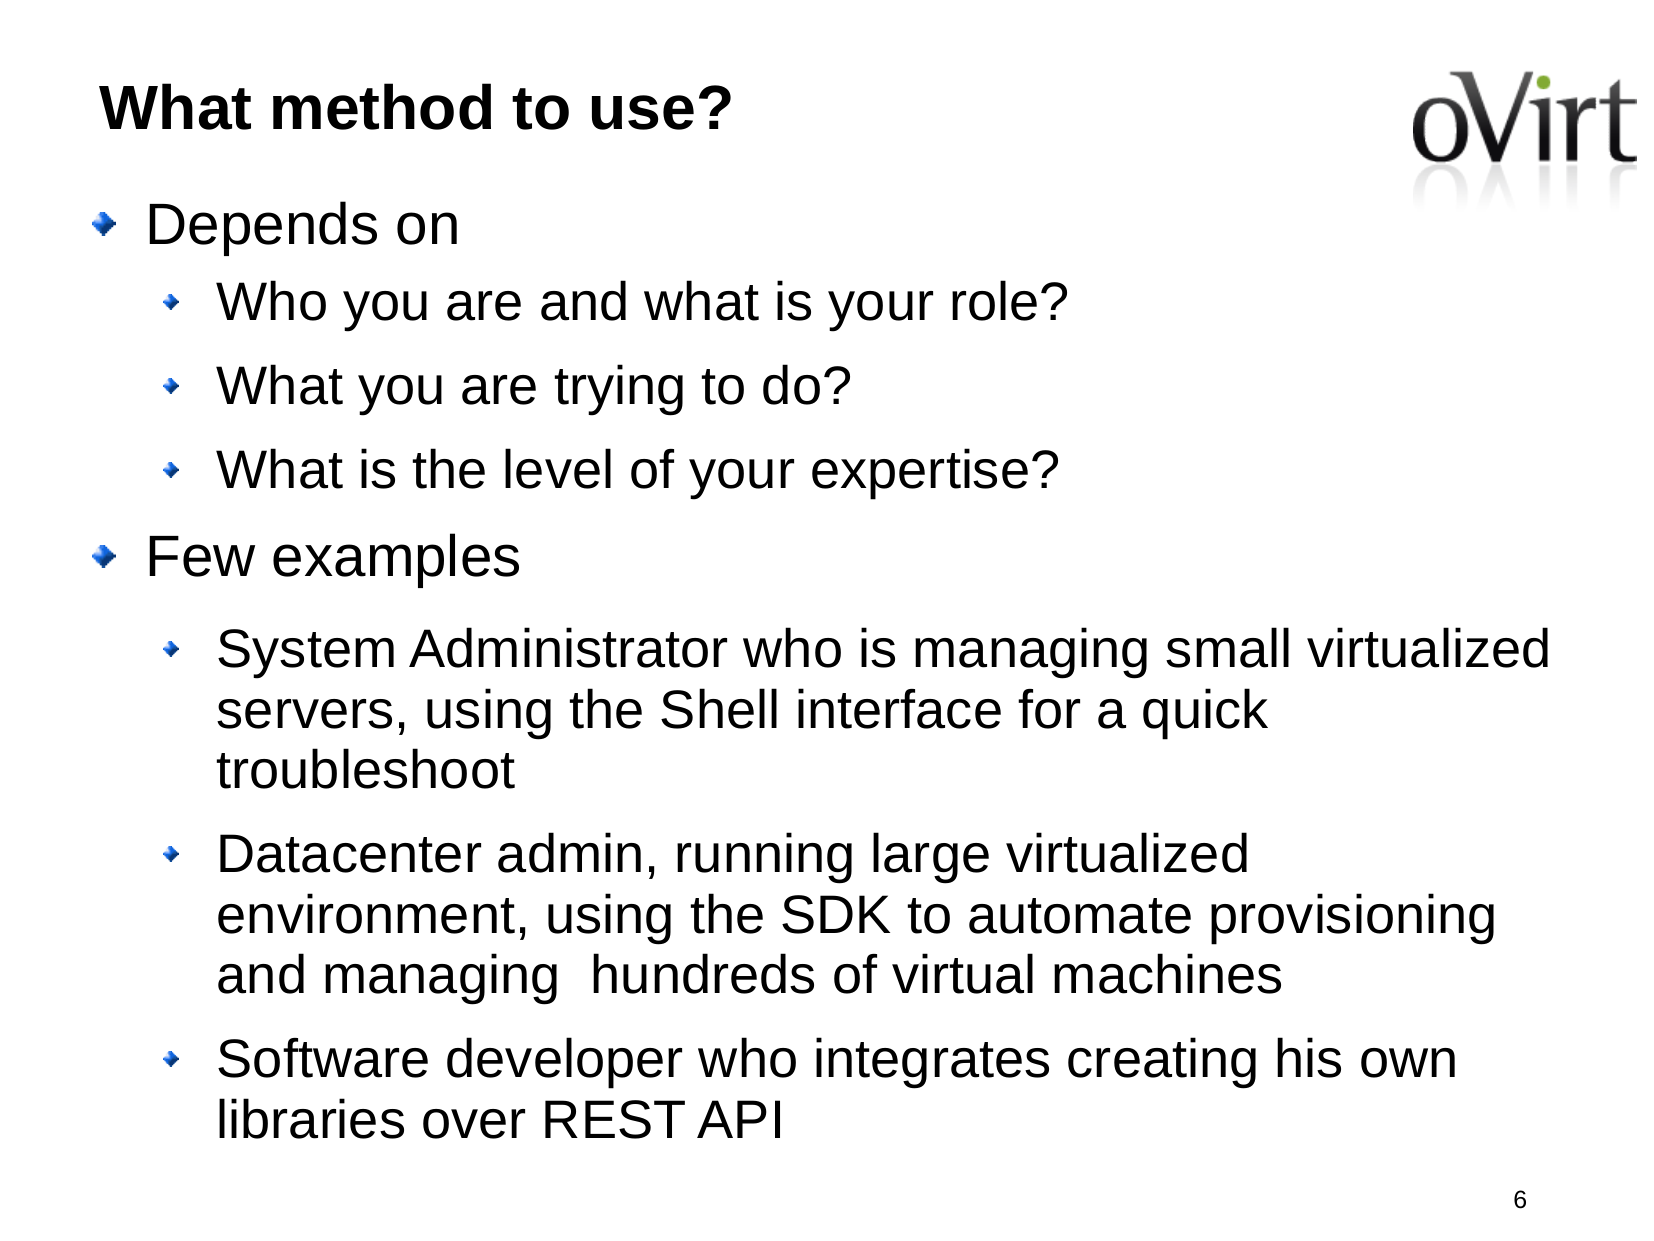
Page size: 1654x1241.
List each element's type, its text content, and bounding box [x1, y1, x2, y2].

list Depends on Who you are and what is your role? What you are trying to do? What is the level of your expertise? Few examples System Administrator who is managing small virtualized servers, using the Shell interface for a quick troubleshoot Datacenter admin, running large virtualized environment, using the SDK to automate provisioning and managing hundreds of virtual machines Software developer who integrates creating his own libraries over REST API [75, 147, 1576, 1151]
title What method to use? [82, 13, 1571, 147]
picture [1571, 63, 1637, 212]
